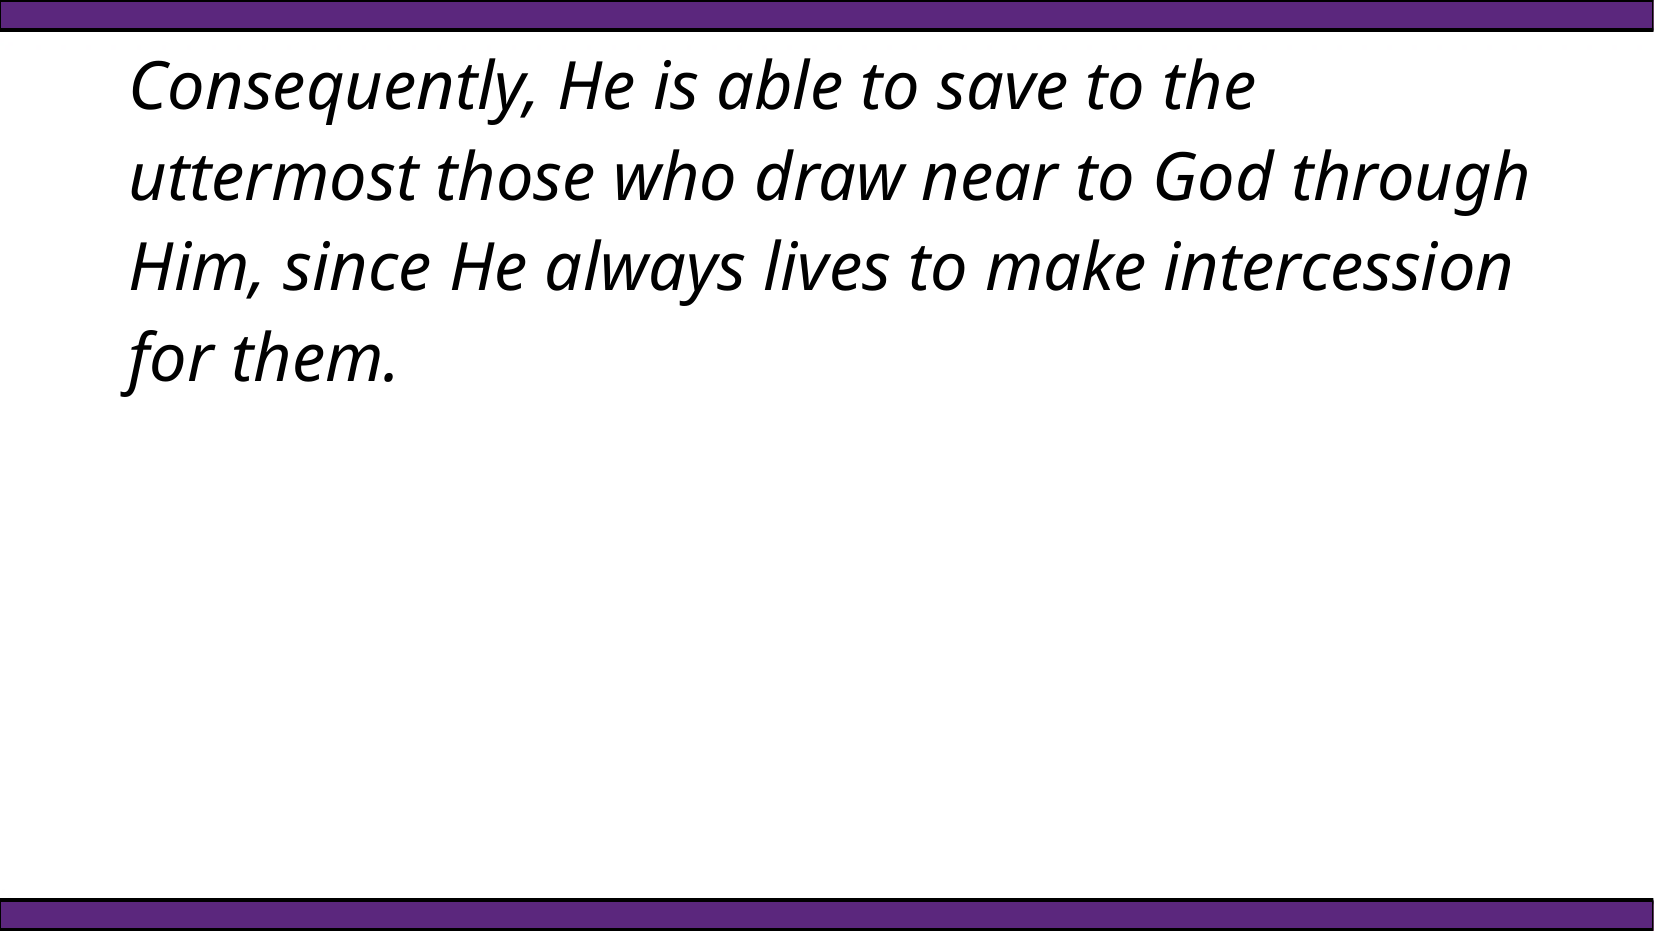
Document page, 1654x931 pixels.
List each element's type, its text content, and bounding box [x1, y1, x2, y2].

picture [0, 31, 1654, 900]
text_box [0, 900, 1654, 931]
text_box Consequently, He is able to save to the uttermost those who draw near to God through Him, since He always lives to make intercession for them. [45, 30, 1581, 401]
text_box [0, 0, 1654, 31]
